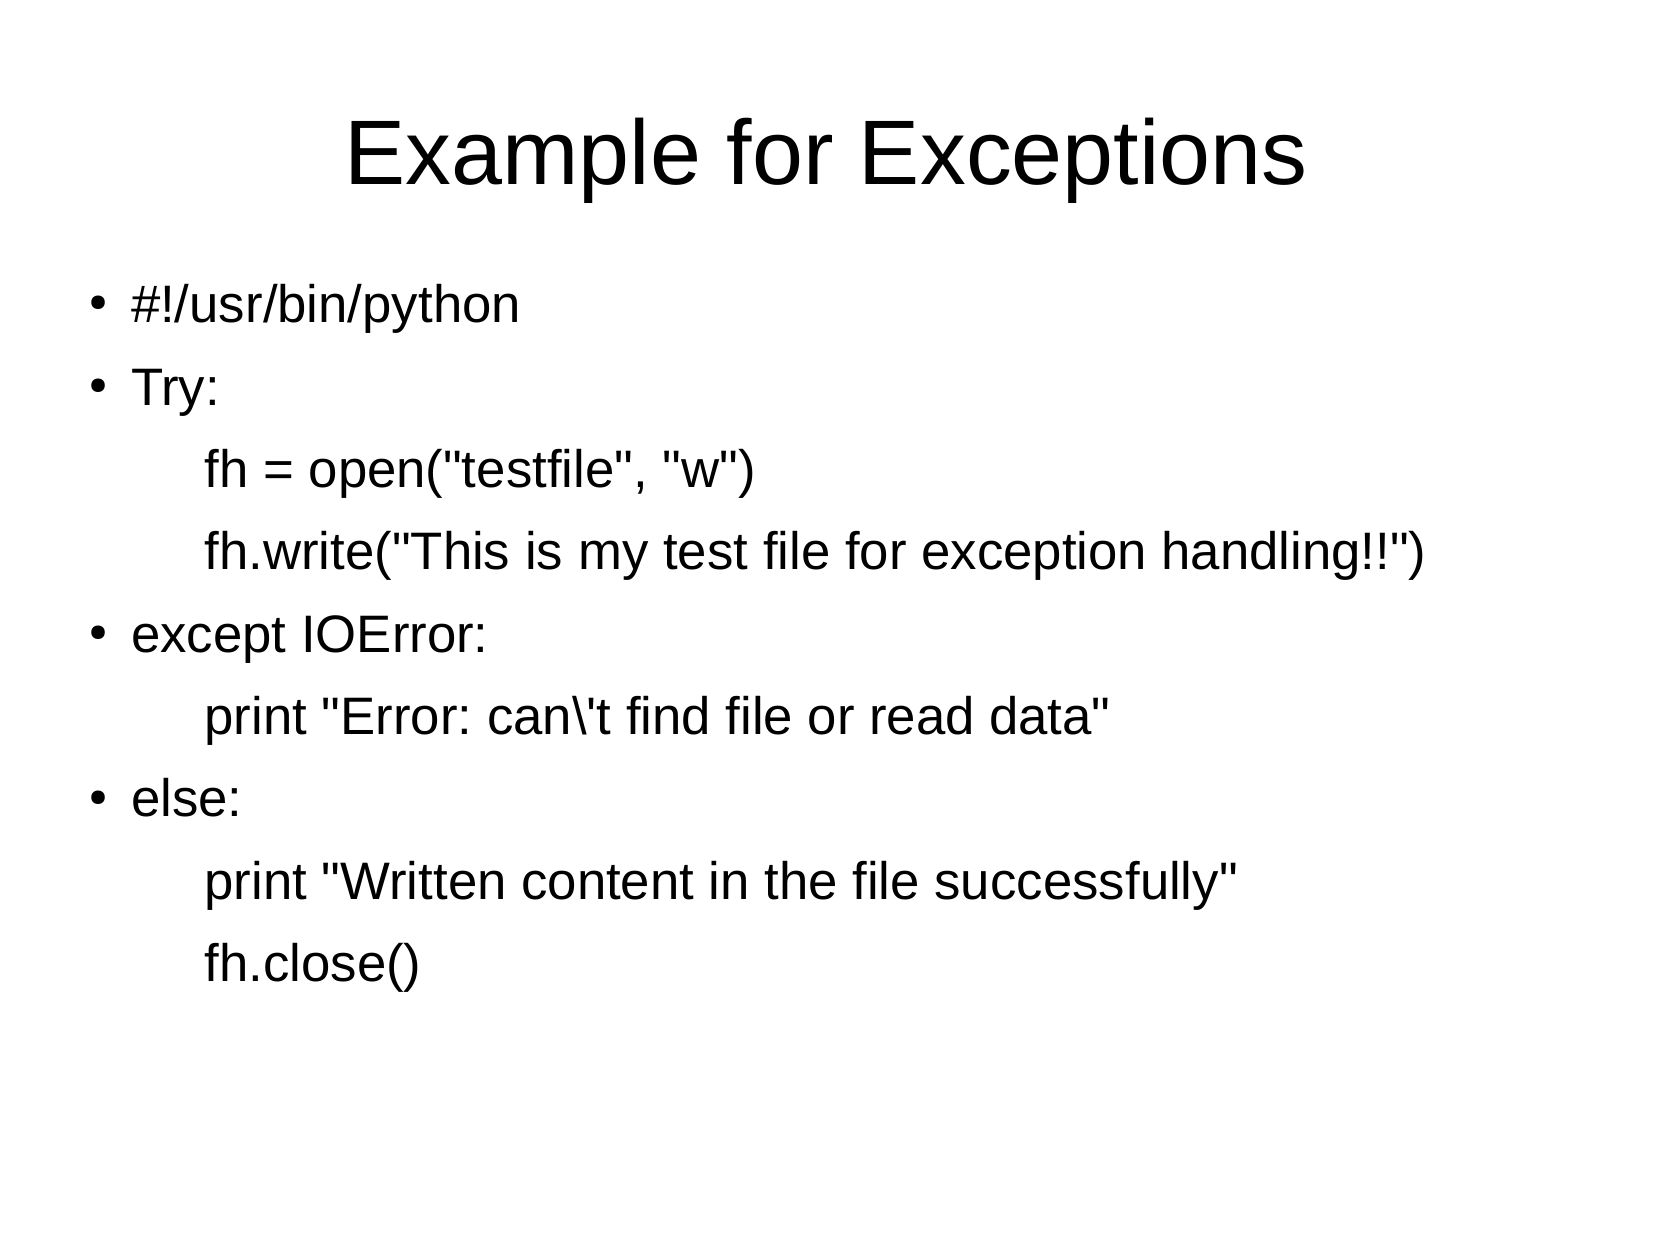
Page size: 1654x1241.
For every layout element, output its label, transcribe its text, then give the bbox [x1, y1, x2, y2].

title Example for Exceptions [82, 49, 1571, 257]
list #!/usr/bin/python Try: fh = open("testfile", "w") fh.write("This is my test file for exception handling!!") except IOError: print "Error: can\'t find file or read data" else: print "Written content in the file successfully" fh.close() [75, 274, 1564, 995]
